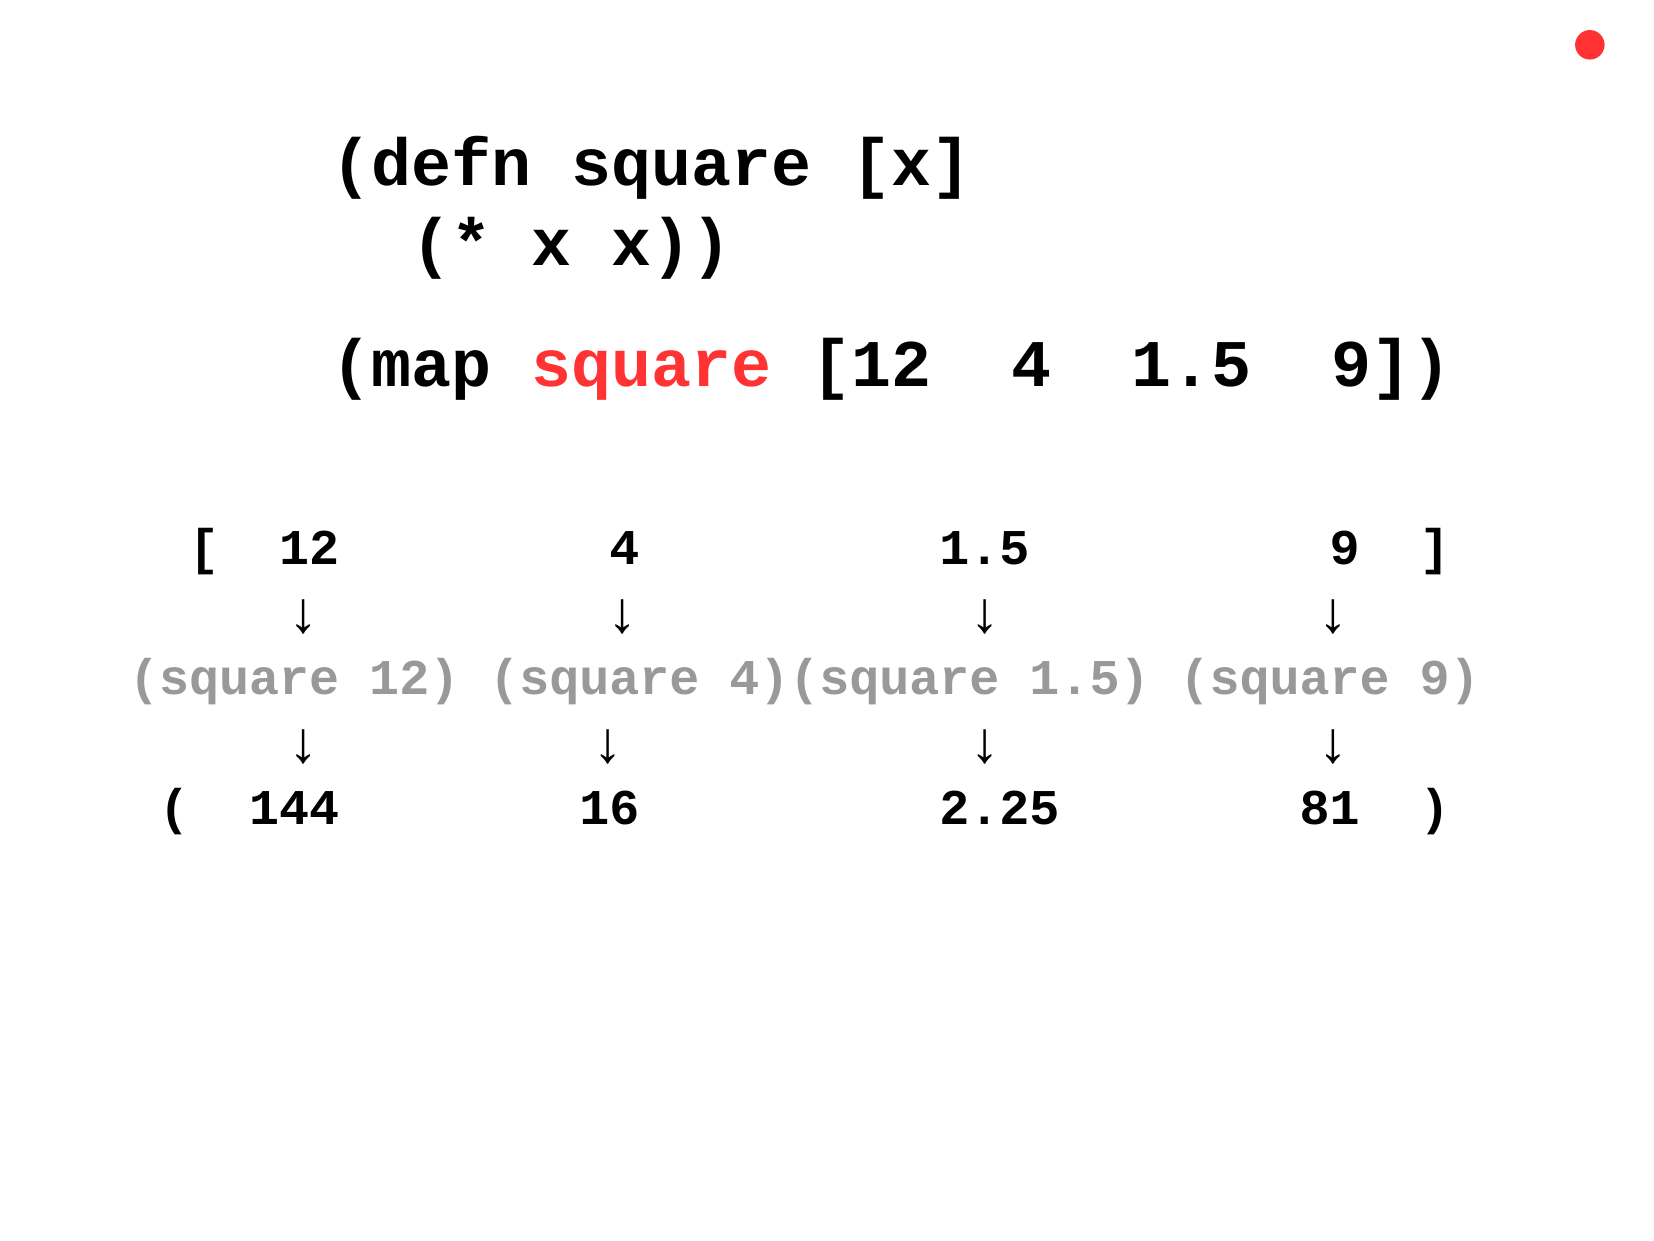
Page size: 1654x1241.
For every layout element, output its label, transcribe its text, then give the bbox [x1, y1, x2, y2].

text_box [1575, 30, 1605, 60]
text_box [ 12 4 1.5 9 ] ↓ ↓ ↓ ↓ (square 12) (square 4)(square 1.5) (square 9) ↓ ↓ ↓ ↓ ( 144 16 2.25 81 ) [114, 507, 1539, 824]
text_box (defn square [x] (* x x)) [316, 111, 1440, 299]
text_box (map square [12 4 1.5 9]) [316, 312, 1530, 499]
